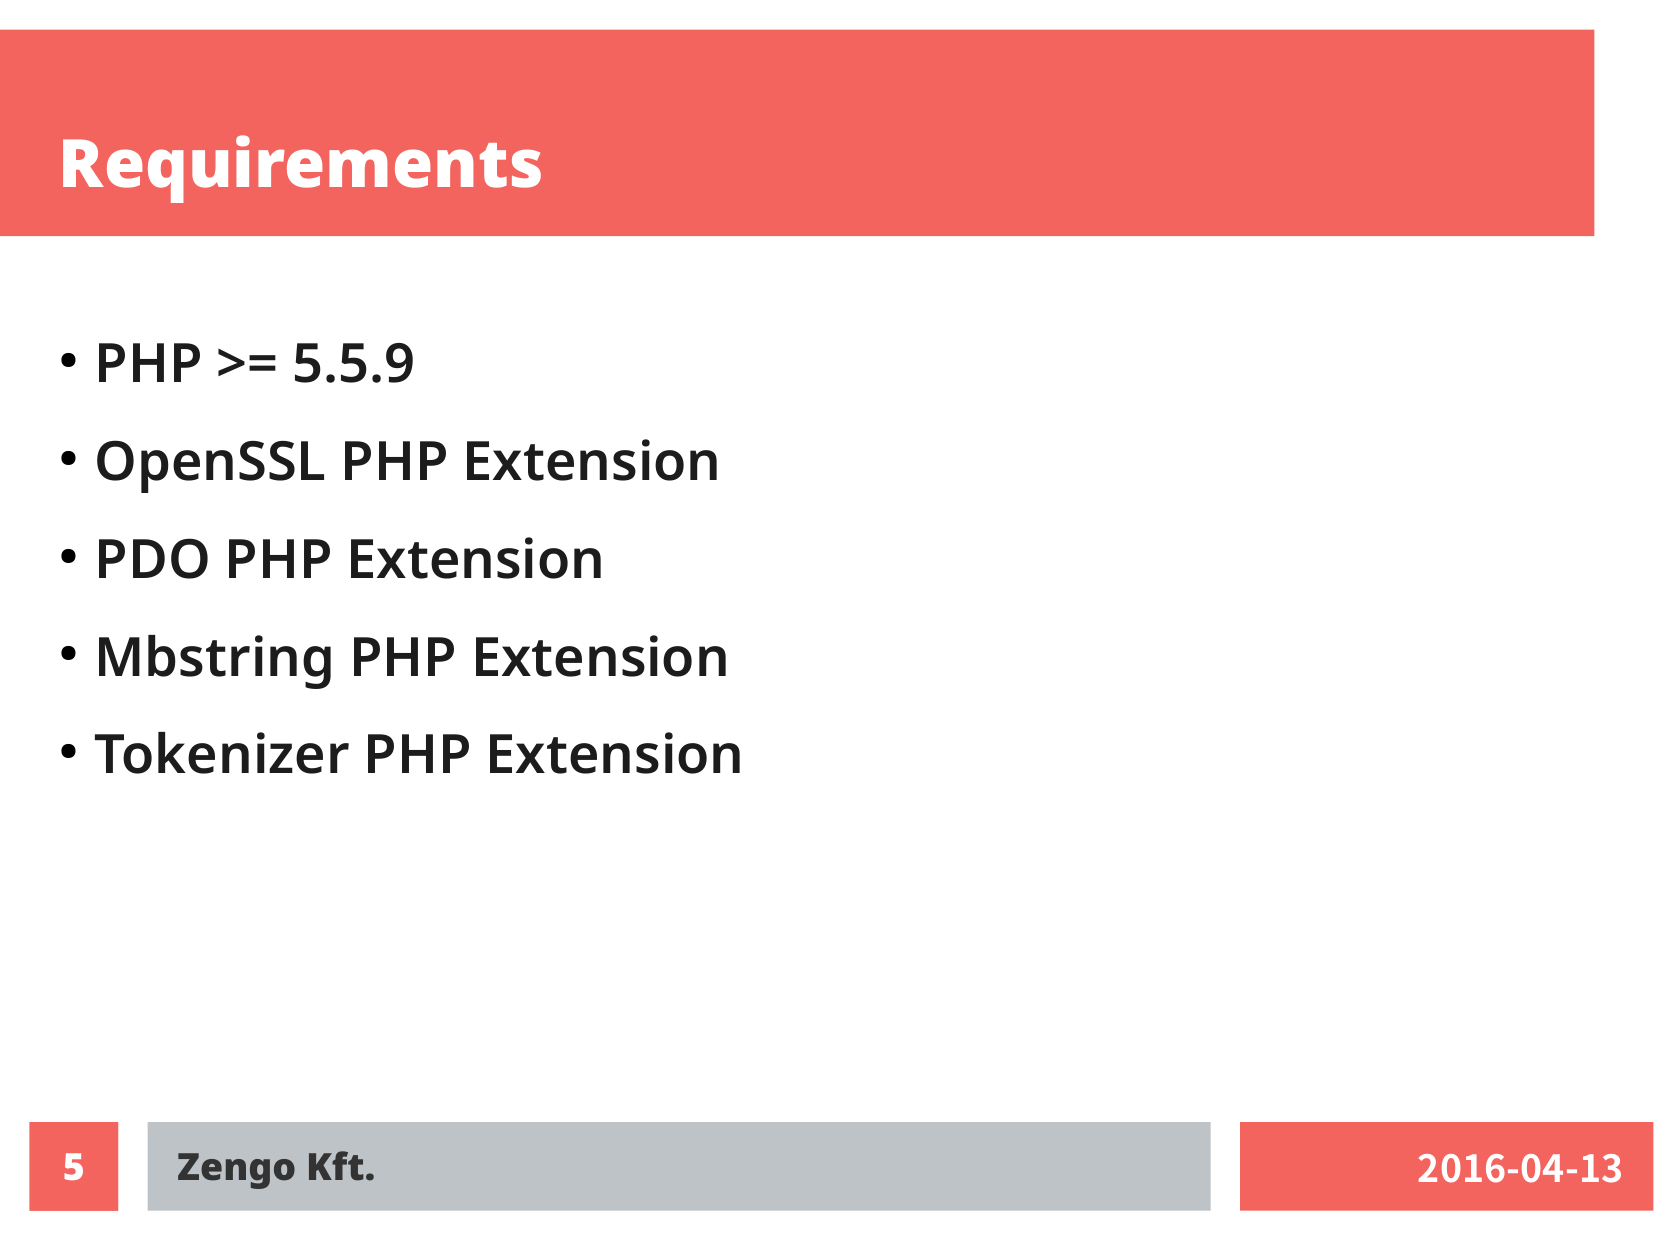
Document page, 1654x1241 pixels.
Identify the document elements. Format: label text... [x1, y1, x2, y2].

list PHP >= 5.5.9 OpenSSL PHP Extension PDO PHP Extension Mbstring PHP Extension Tokenizer PHP Extension [59, 324, 1565, 1093]
title Requirements [59, 59, 1595, 207]
